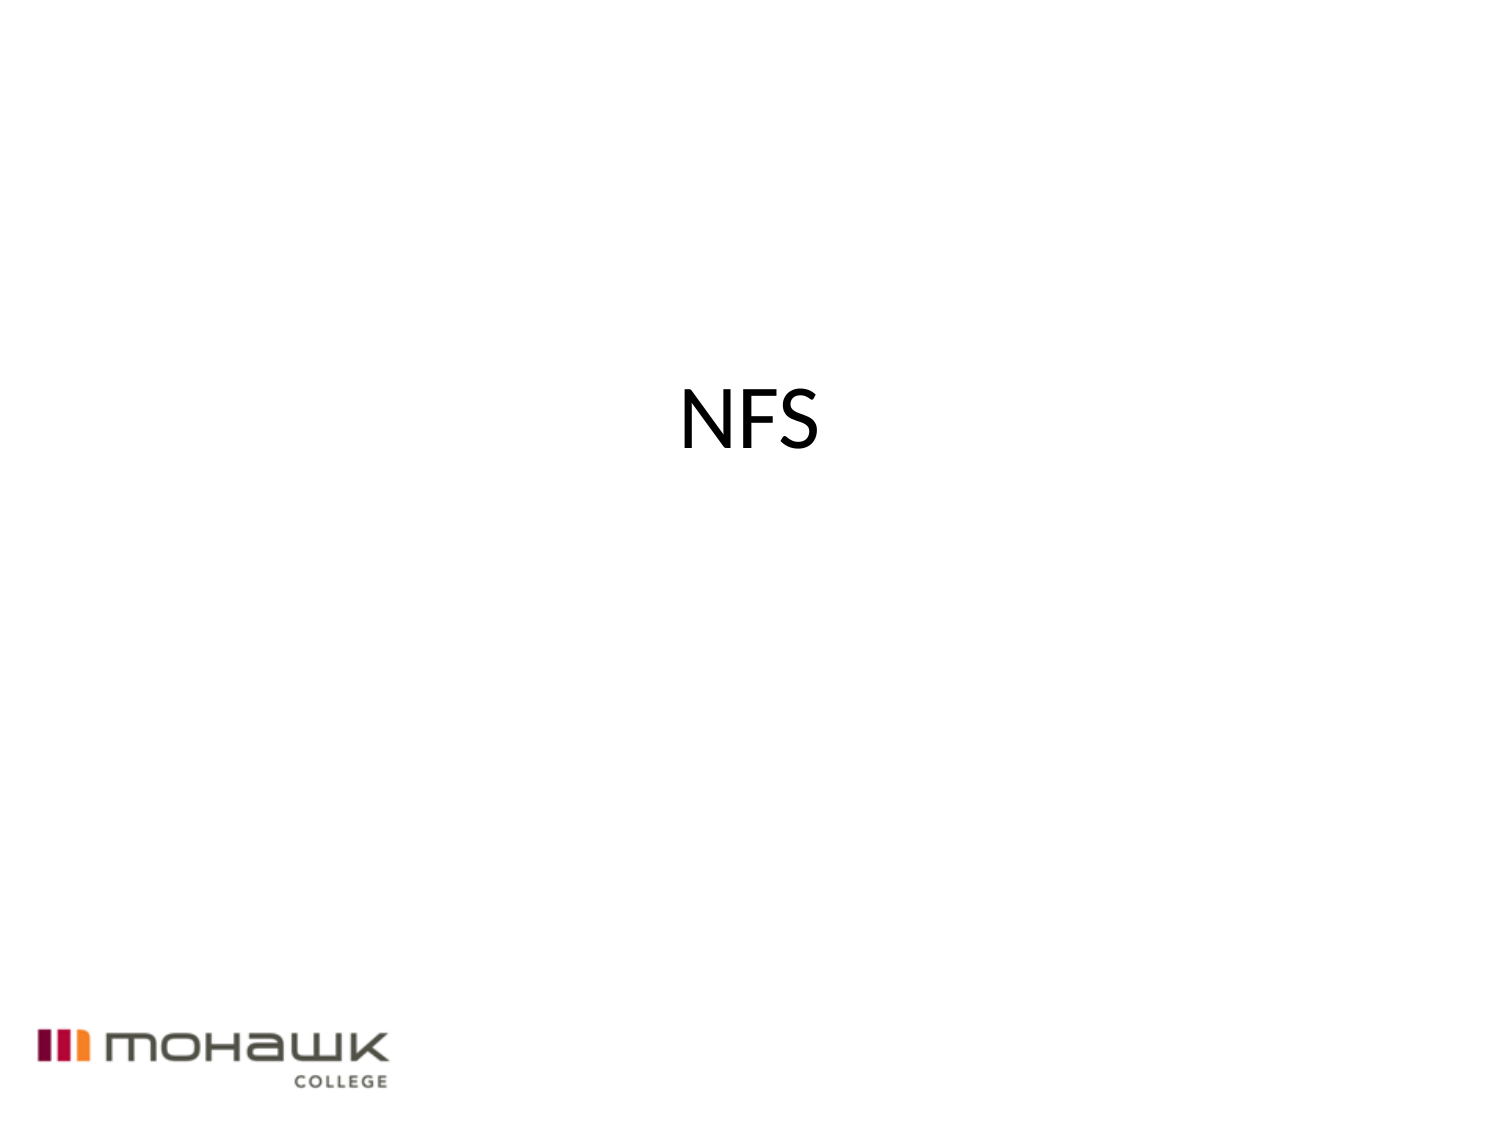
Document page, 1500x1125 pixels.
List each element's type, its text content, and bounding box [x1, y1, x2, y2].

picture [5, 1000, 422, 1118]
text_box NFS [112, 349, 1388, 591]
